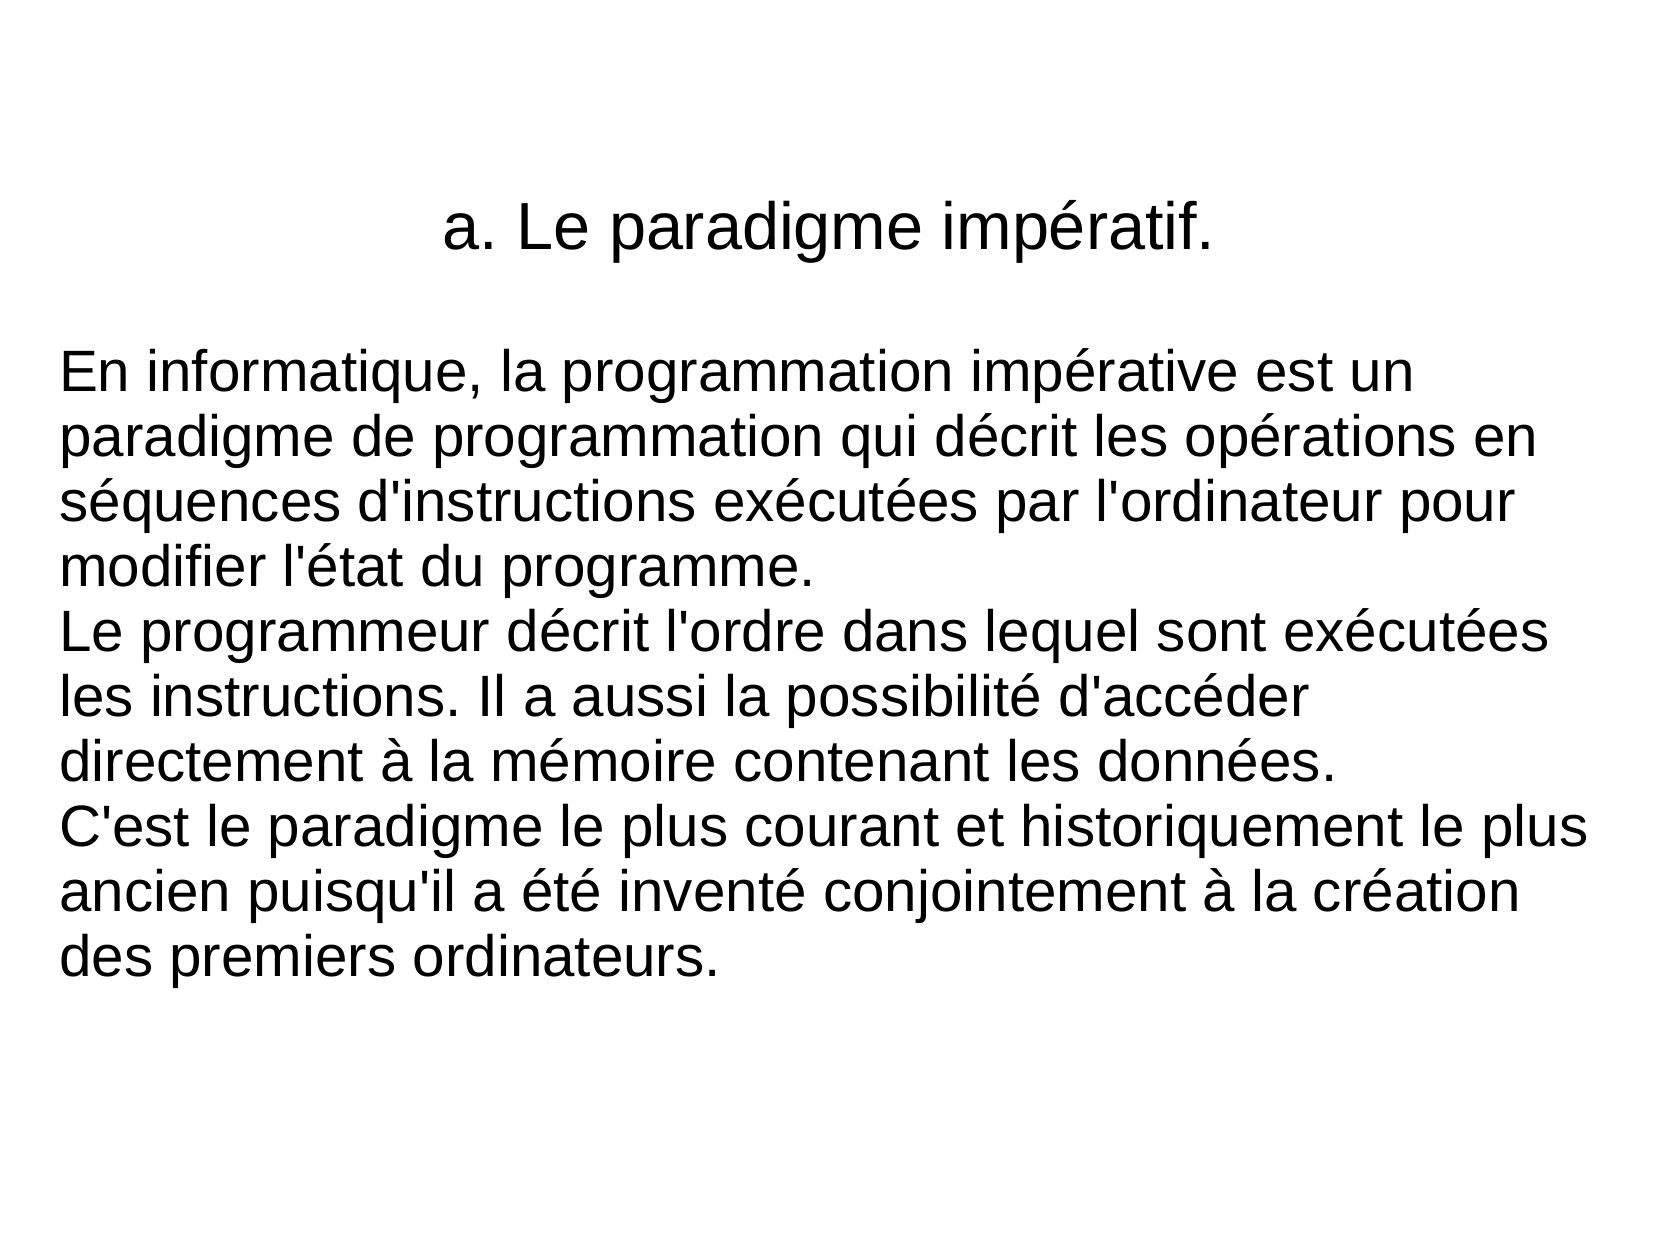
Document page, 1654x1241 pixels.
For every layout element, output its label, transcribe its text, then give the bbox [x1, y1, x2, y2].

subtitle a. Le paradigme impératif. En informatique, la programmation impérative est un paradigme de programmation qui décrit les opérations en séquences d'instructions exécutées par l'ordinateur pour modifier l'état du programme. Le programmeur décrit l'ordre dans lequel sont exécutées les instructions. Il a aussi la possibilité d'accéder directement à la mémoire contenant les données. C'est le paradigme le plus courant et historiquement le plus ancien puisqu'il a été inventé conjointement à la création des premiers ordinateurs. [59, 59, 1619, 1119]
